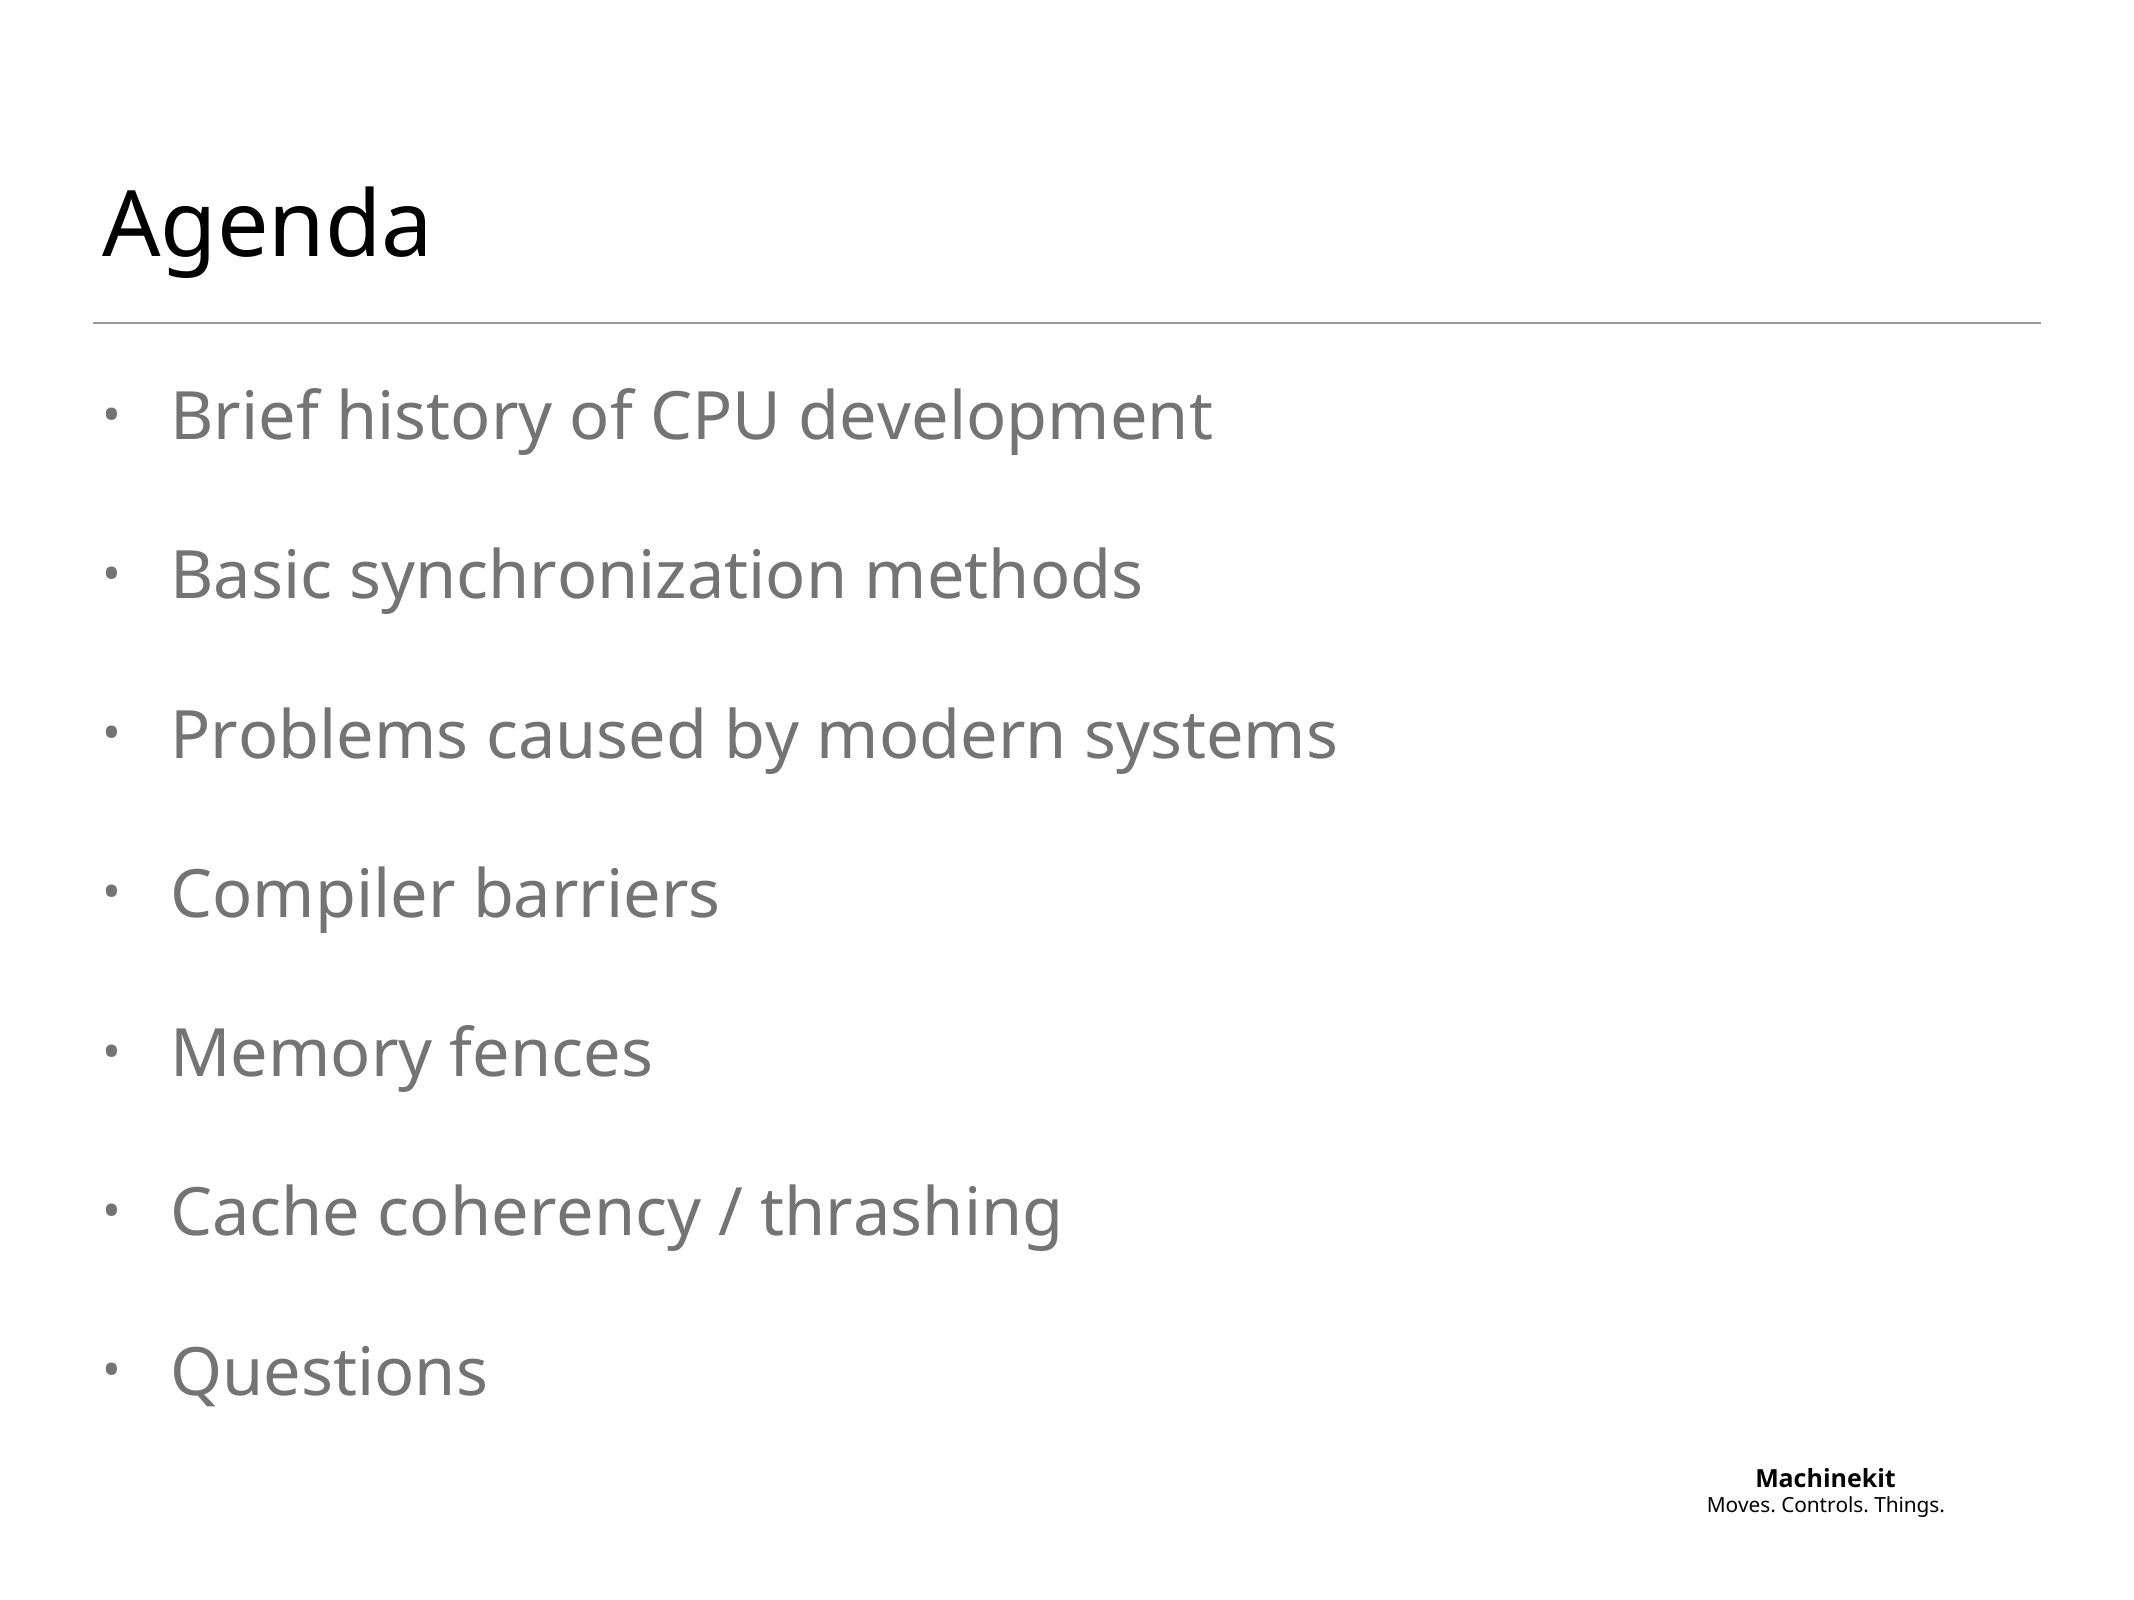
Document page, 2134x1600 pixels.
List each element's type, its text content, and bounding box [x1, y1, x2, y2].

list Brief history of CPU development Basic synchronization methods Problems caused by modern systems Compiler barriers Memory fences Cache coherency / thrashing Questions [93, 364, 2040, 1459]
title Agenda [93, 54, 2040, 284]
